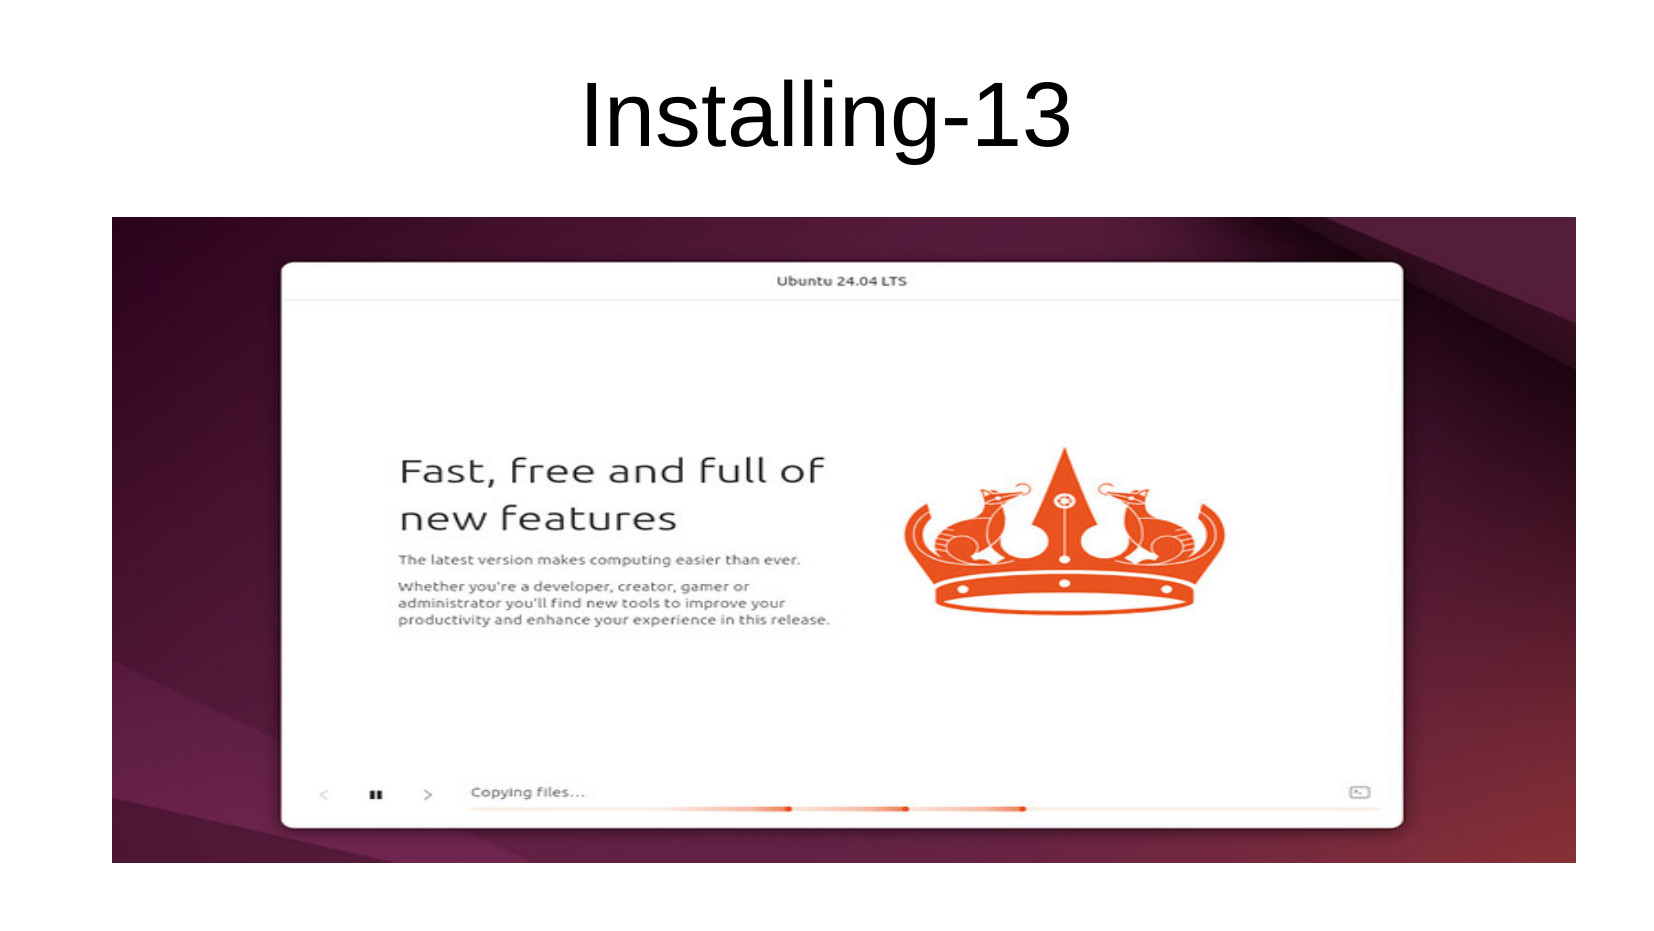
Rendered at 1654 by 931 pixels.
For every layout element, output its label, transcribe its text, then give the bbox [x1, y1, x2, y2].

picture [112, 217, 1576, 863]
title Installing-13 [82, 37, 1571, 193]
